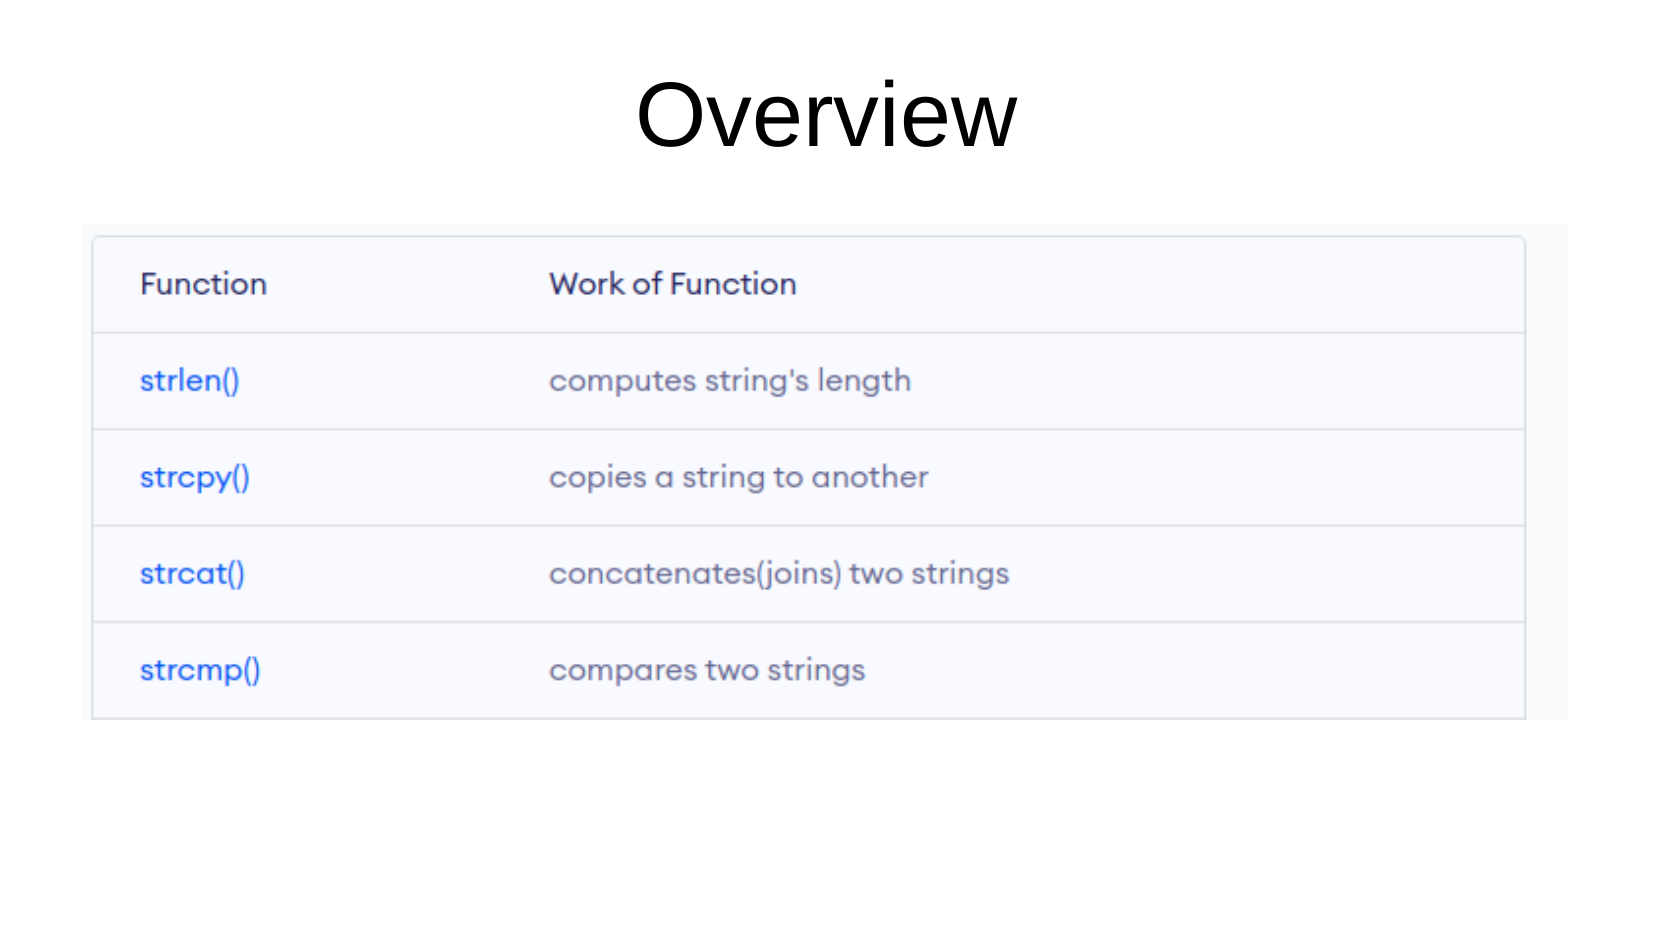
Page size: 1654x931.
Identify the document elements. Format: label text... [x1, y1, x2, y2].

picture [82, 224, 1568, 721]
title Overview [82, 37, 1571, 193]
